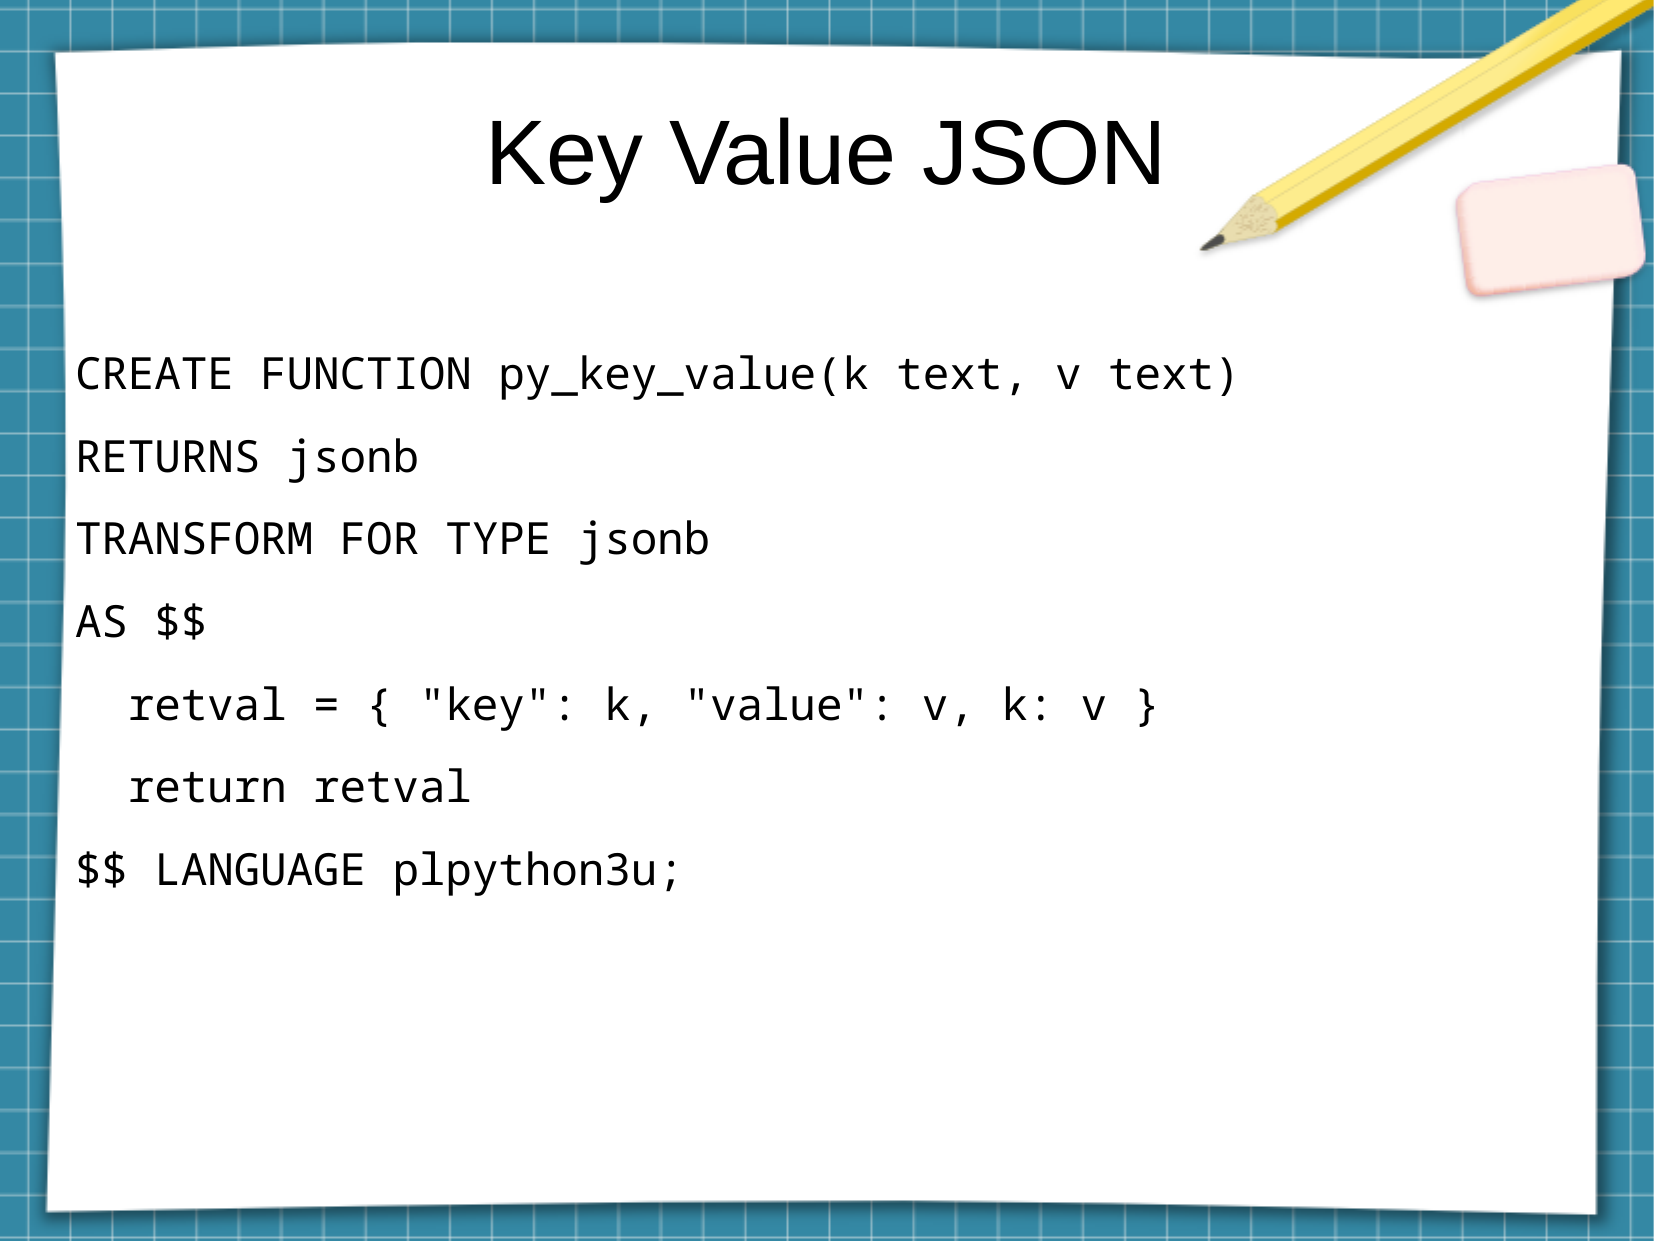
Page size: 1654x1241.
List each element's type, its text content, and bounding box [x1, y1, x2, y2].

title Key Value JSON [82, 49, 1571, 257]
list CREATE FUNCTION py_key_value(k text, v text) RETURNS jsonb TRANSFORM FOR TYPE jsonb AS $$ retval = { "key": k, "value": v, k: v } return retval $$ LANGUAGE plpython3u; [75, 340, 1564, 901]
picture [0, 0, 1654, 1241]
